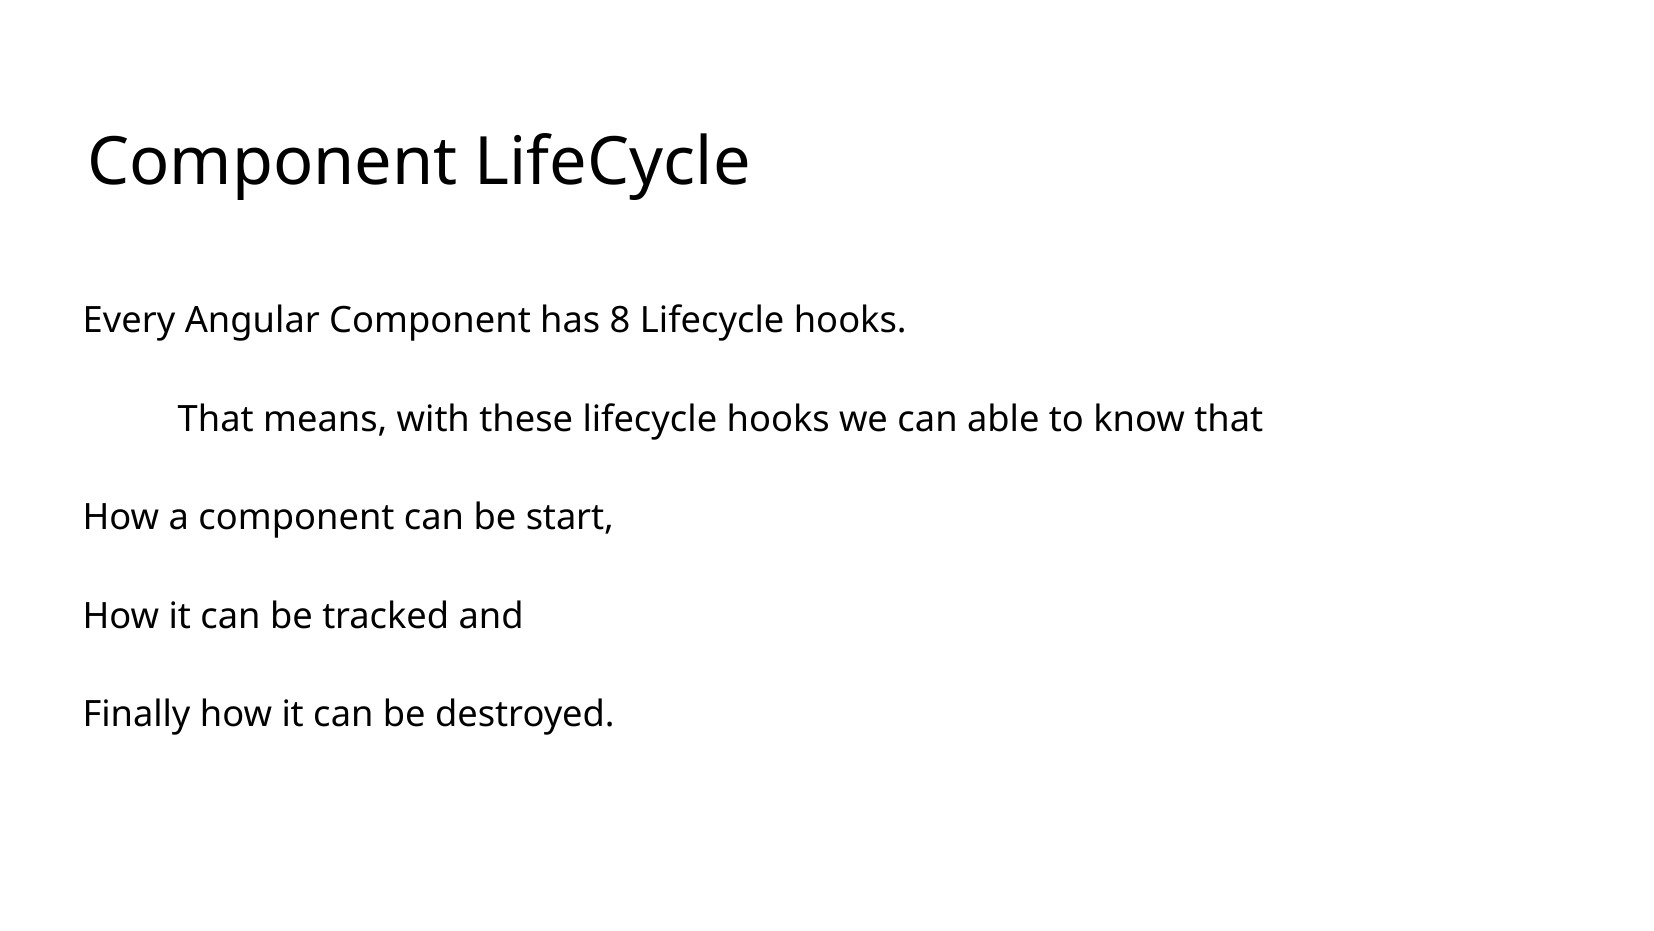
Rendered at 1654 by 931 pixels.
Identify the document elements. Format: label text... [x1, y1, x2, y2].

subtitle Every Angular Component has 8 Lifecycle hooks. That means, with these lifecycle hooks we can able to know that How a component can be start, How it can be tracked and Finally how it can be destroyed. [82, 290, 1571, 741]
title Component LifeCycle [82, 80, 756, 237]
